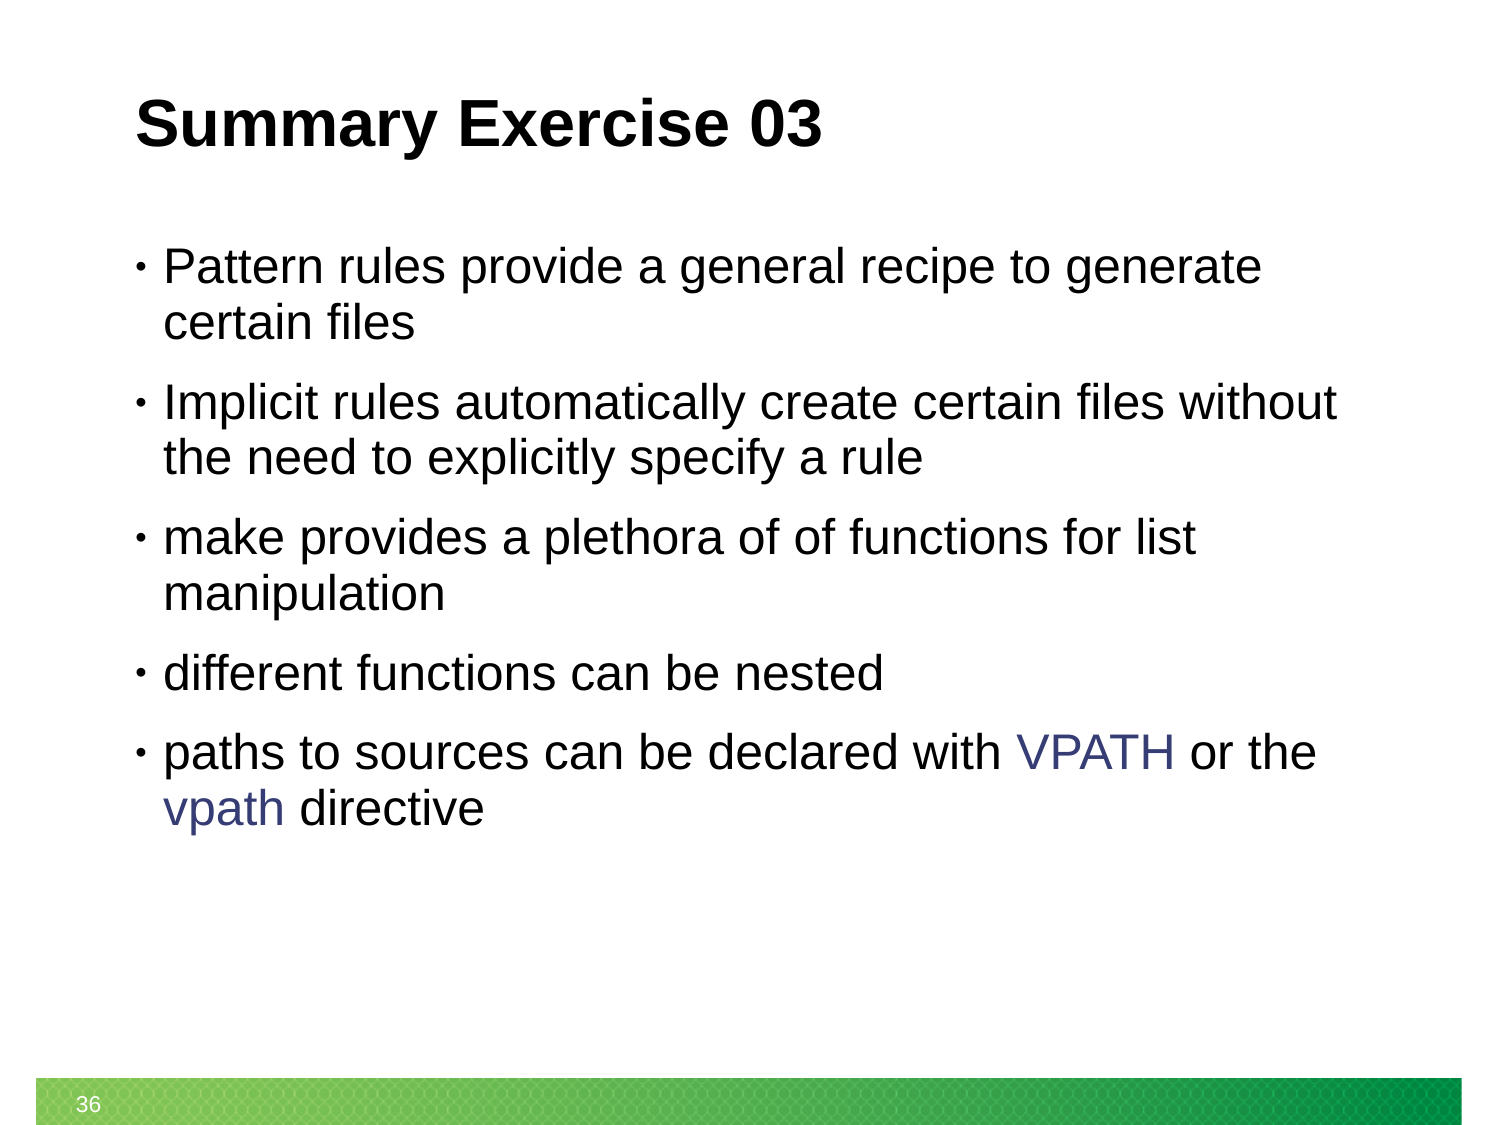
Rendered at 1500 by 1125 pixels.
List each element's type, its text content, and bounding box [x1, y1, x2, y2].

title Summary Exercise 03 [135, 41, 1372, 204]
picture [36, 1078, 1462, 1125]
list Pattern rules provide a general recipe to generate certain files Implicit rules automatically create certain files without the need to explicitly specify a rule make provides a plethora of of functions for list manipulation different functions can be nested paths to sources can be declared with VPATH or the vpath directive [135, 238, 1372, 982]
